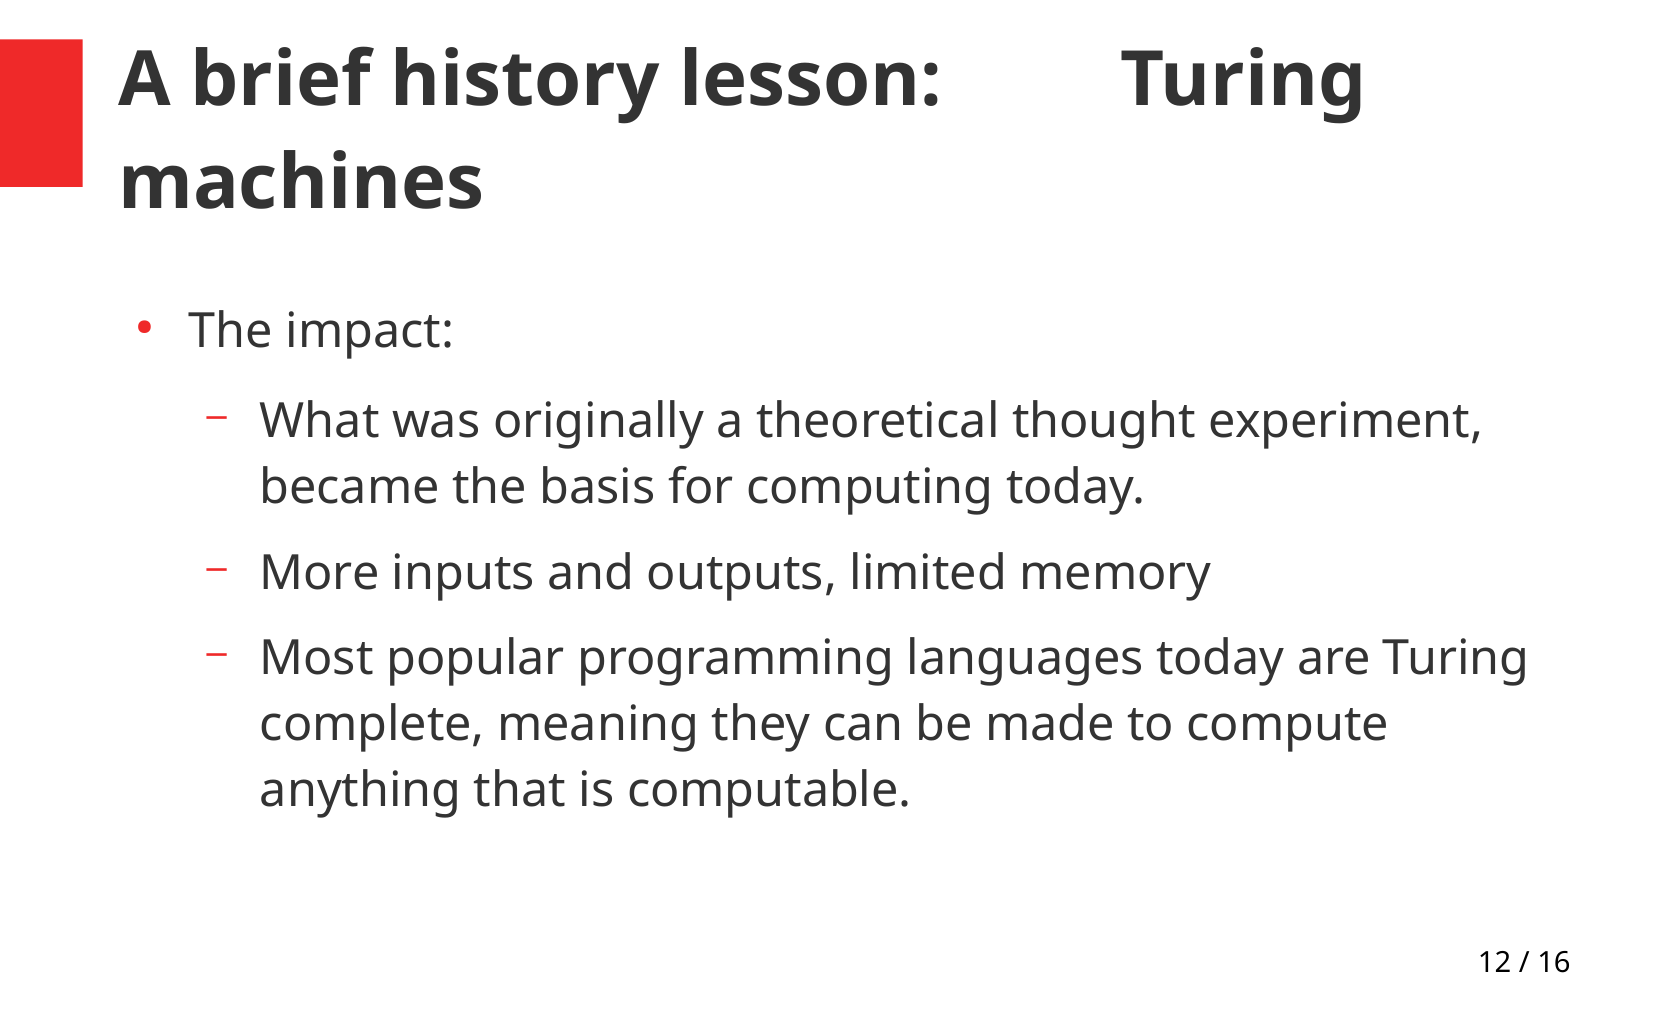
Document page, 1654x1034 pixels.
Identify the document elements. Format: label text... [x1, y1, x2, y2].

list The impact: What was originally a theoretical thought experiment, became the basis for computing today. More inputs and outputs, limited memory Most popular programming languages today are Turing complete, meaning they can be made to compute anything that is computable. [118, 295, 1536, 895]
title A brief history lesson: Turing machines [118, 38, 1571, 217]
